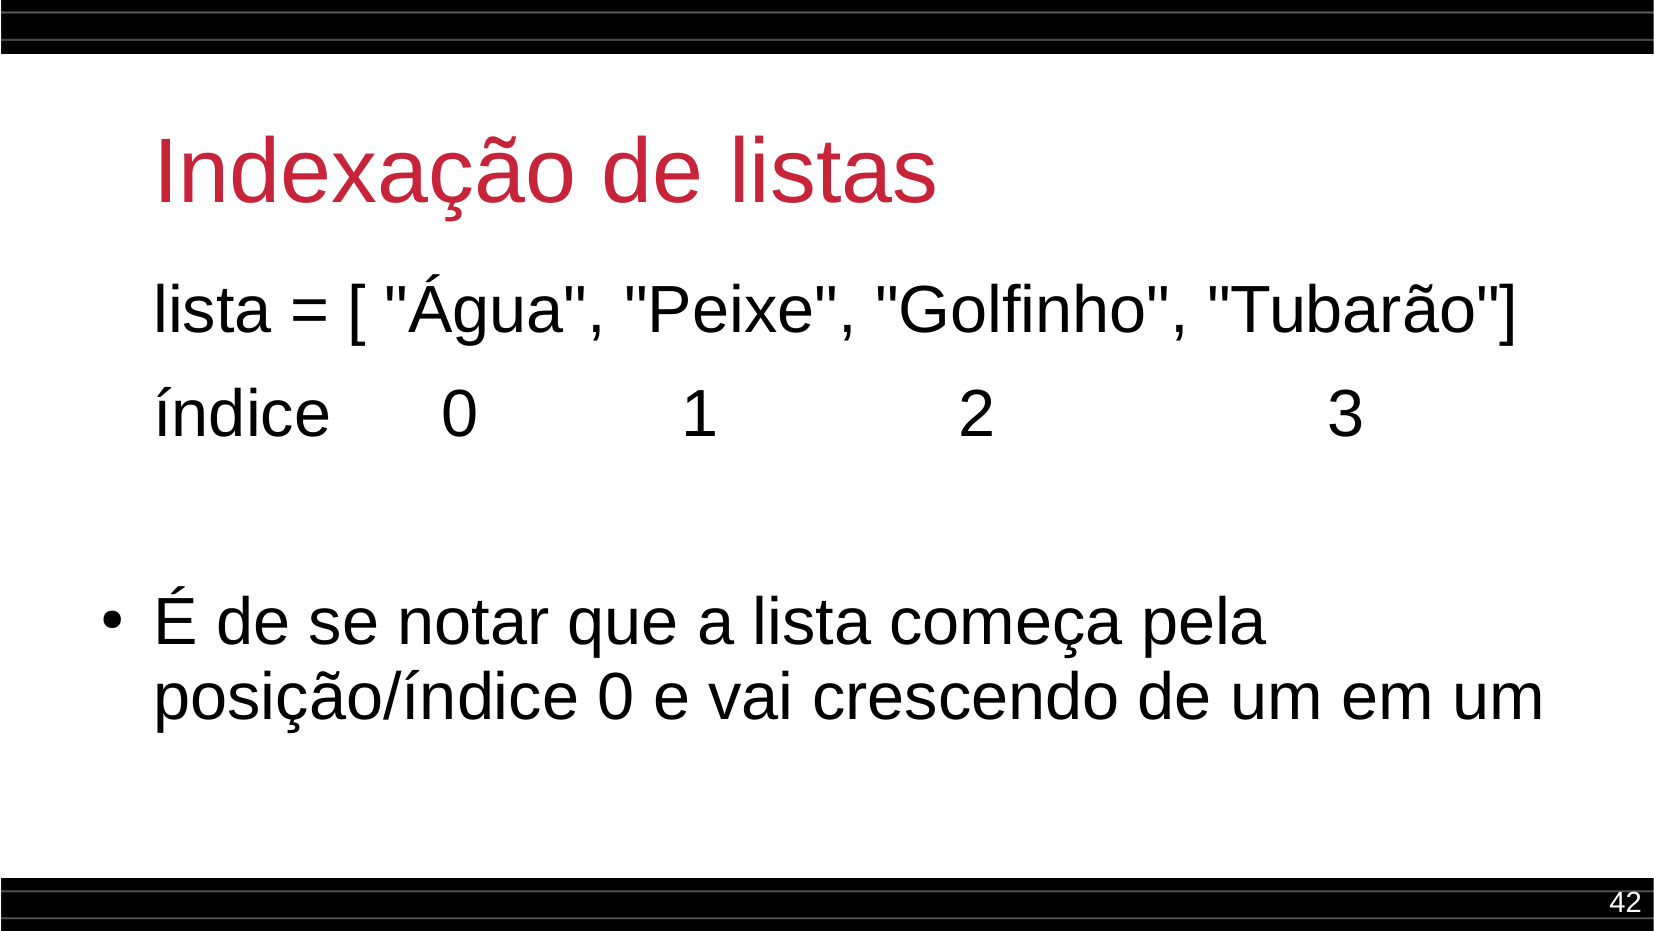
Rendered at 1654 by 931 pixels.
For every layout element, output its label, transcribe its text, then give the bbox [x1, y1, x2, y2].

picture [1, 878, 1654, 931]
list lista = [ "Água", "Peixe", "Golfinho", "Tubarão"] índice 0 1 2 3 É de se notar que a lista começa pela posição/índice 0 e vai crescendo de um em um [82, 271, 1571, 758]
picture [1, 0, 1654, 54]
title Indexação de listas [82, 67, 1571, 271]
